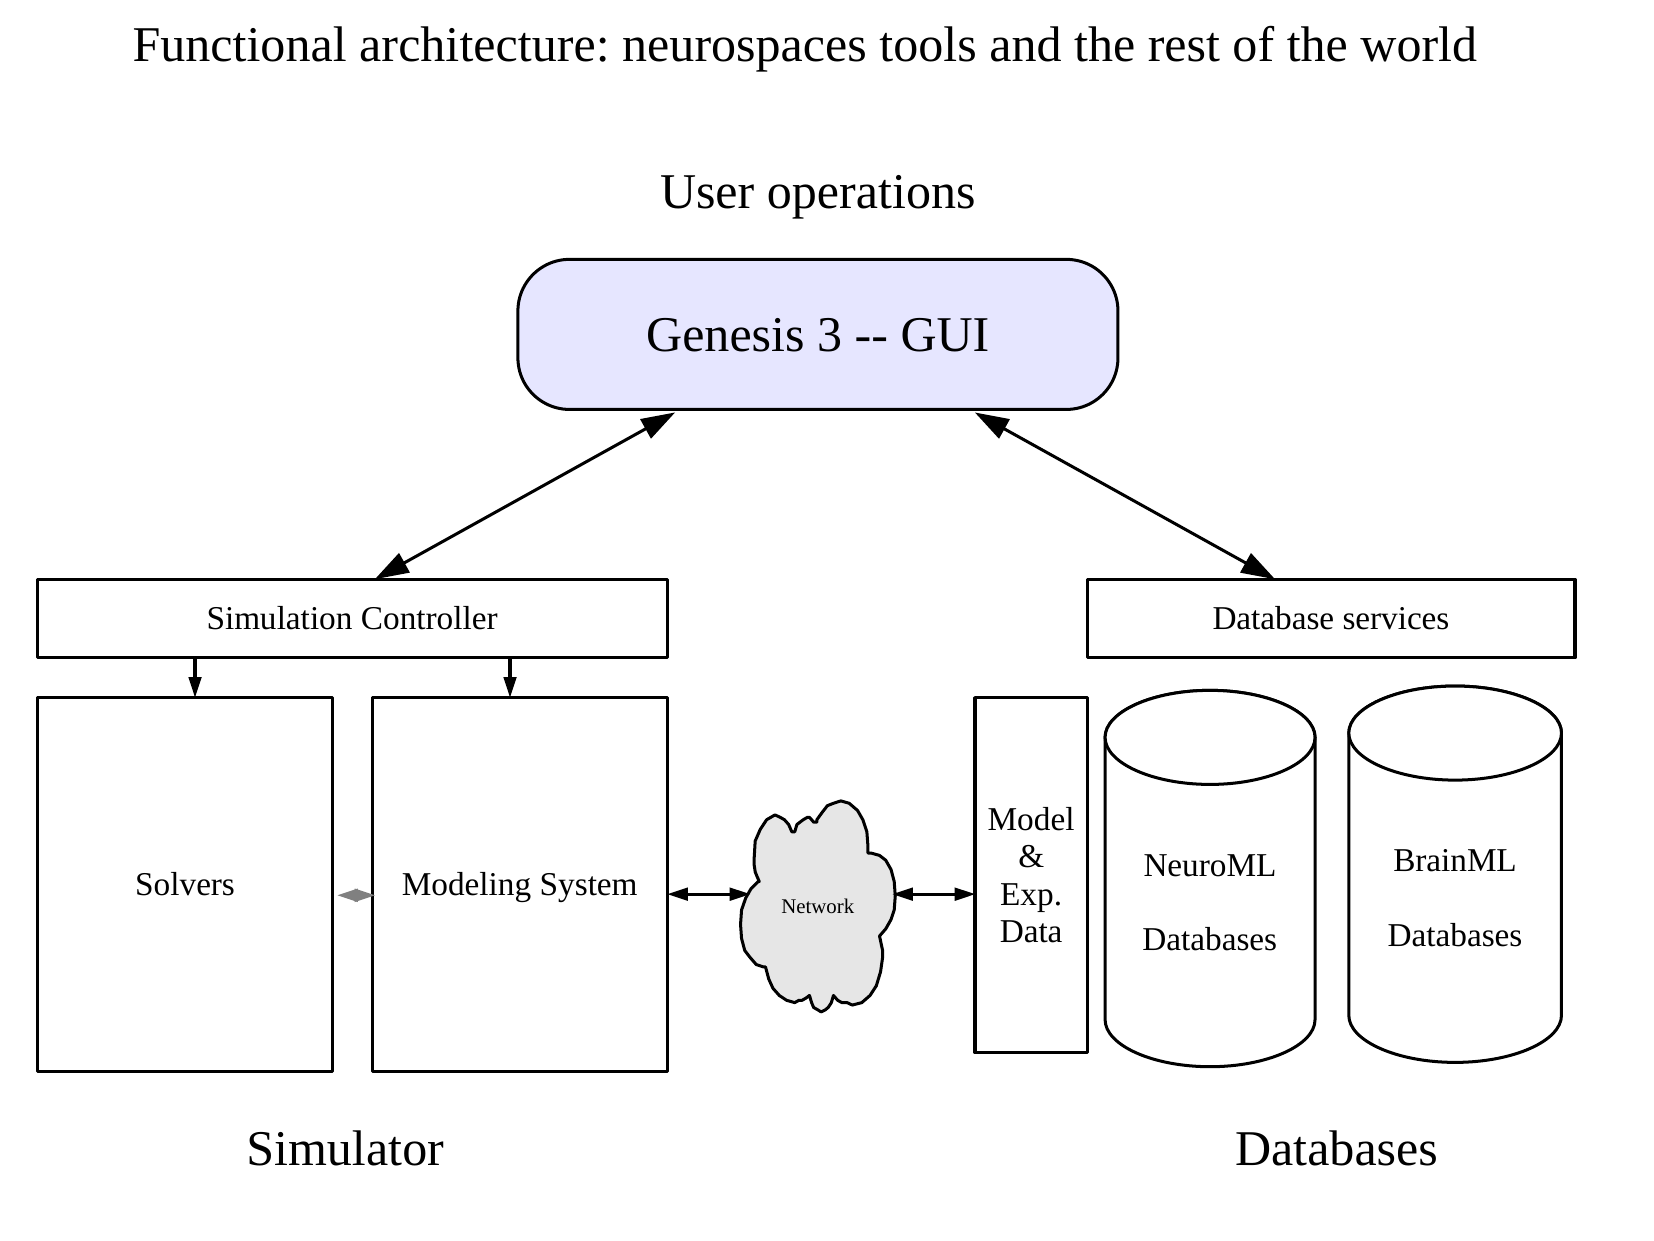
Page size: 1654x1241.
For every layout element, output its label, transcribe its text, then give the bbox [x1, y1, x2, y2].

text_box Database services [1087, 579, 1576, 658]
text_box Modeling System [372, 697, 668, 1072]
text_box BrainML Databases [1348, 735, 1562, 1063]
text_box Model & Exp. Data [975, 697, 1088, 1053]
text_box NeuroML Databases [1105, 738, 1316, 1067]
text_box Simulator [246, 1118, 445, 1180]
text_box Solvers [37, 697, 333, 1072]
text_box Network [740, 800, 896, 1012]
text_box Genesis 3 -- GUI [517, 259, 1118, 410]
text_box Simulation Controller [37, 579, 668, 658]
text_box User operations [660, 164, 976, 226]
text_box Functional architecture: neurospaces tools and the rest of the world [132, 14, 1479, 76]
text_box Databases [1234, 1118, 1439, 1180]
